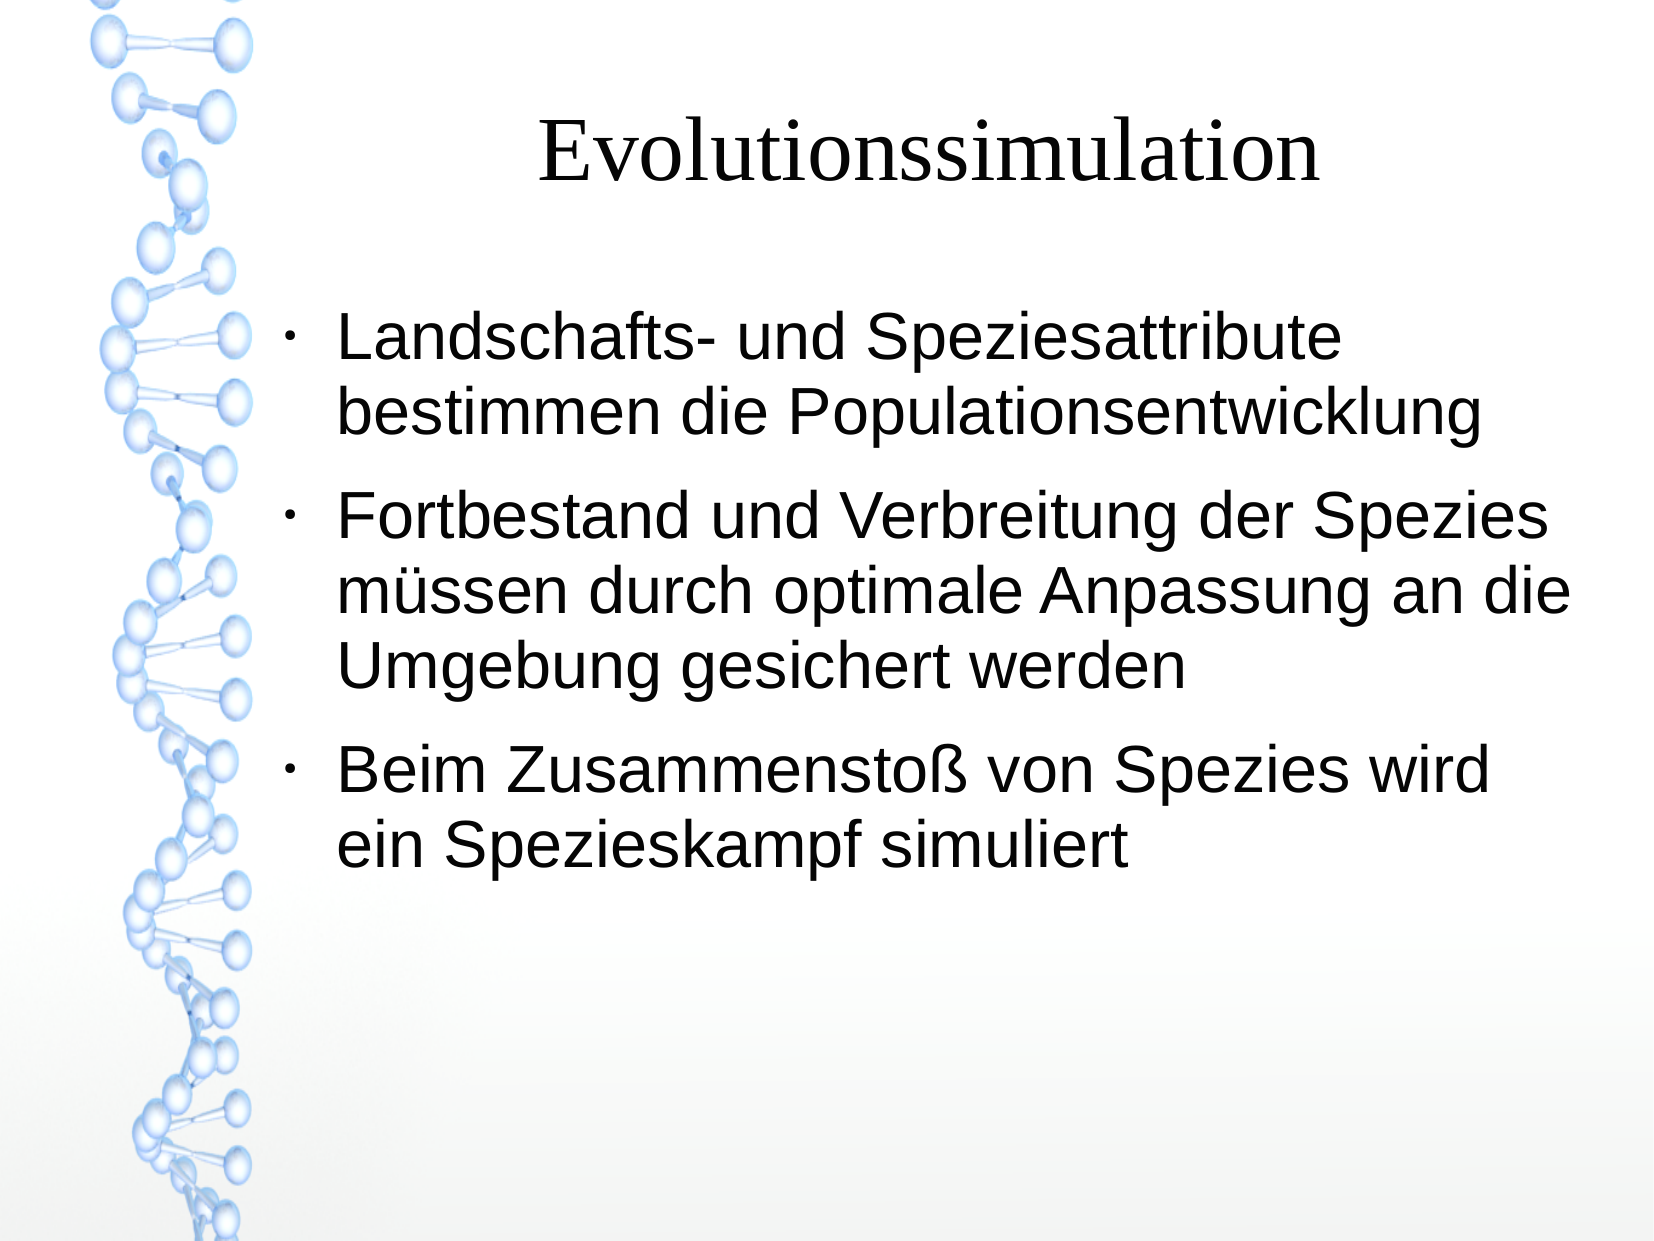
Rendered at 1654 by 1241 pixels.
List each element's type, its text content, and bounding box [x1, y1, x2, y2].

list Landschafts- und Speziesattribute bestimmen die Populationsentwicklung Fortbestand und Verbreitung der Spezies müssen durch optimale Anpassung an die Umgebung gesichert werden Beim Zusammenstoß von Spezies wird ein Spezieskampf simuliert [265, 299, 1595, 1019]
title Evolutionssimulation [265, 47, 1595, 252]
picture [0, 0, 1654, 1241]
